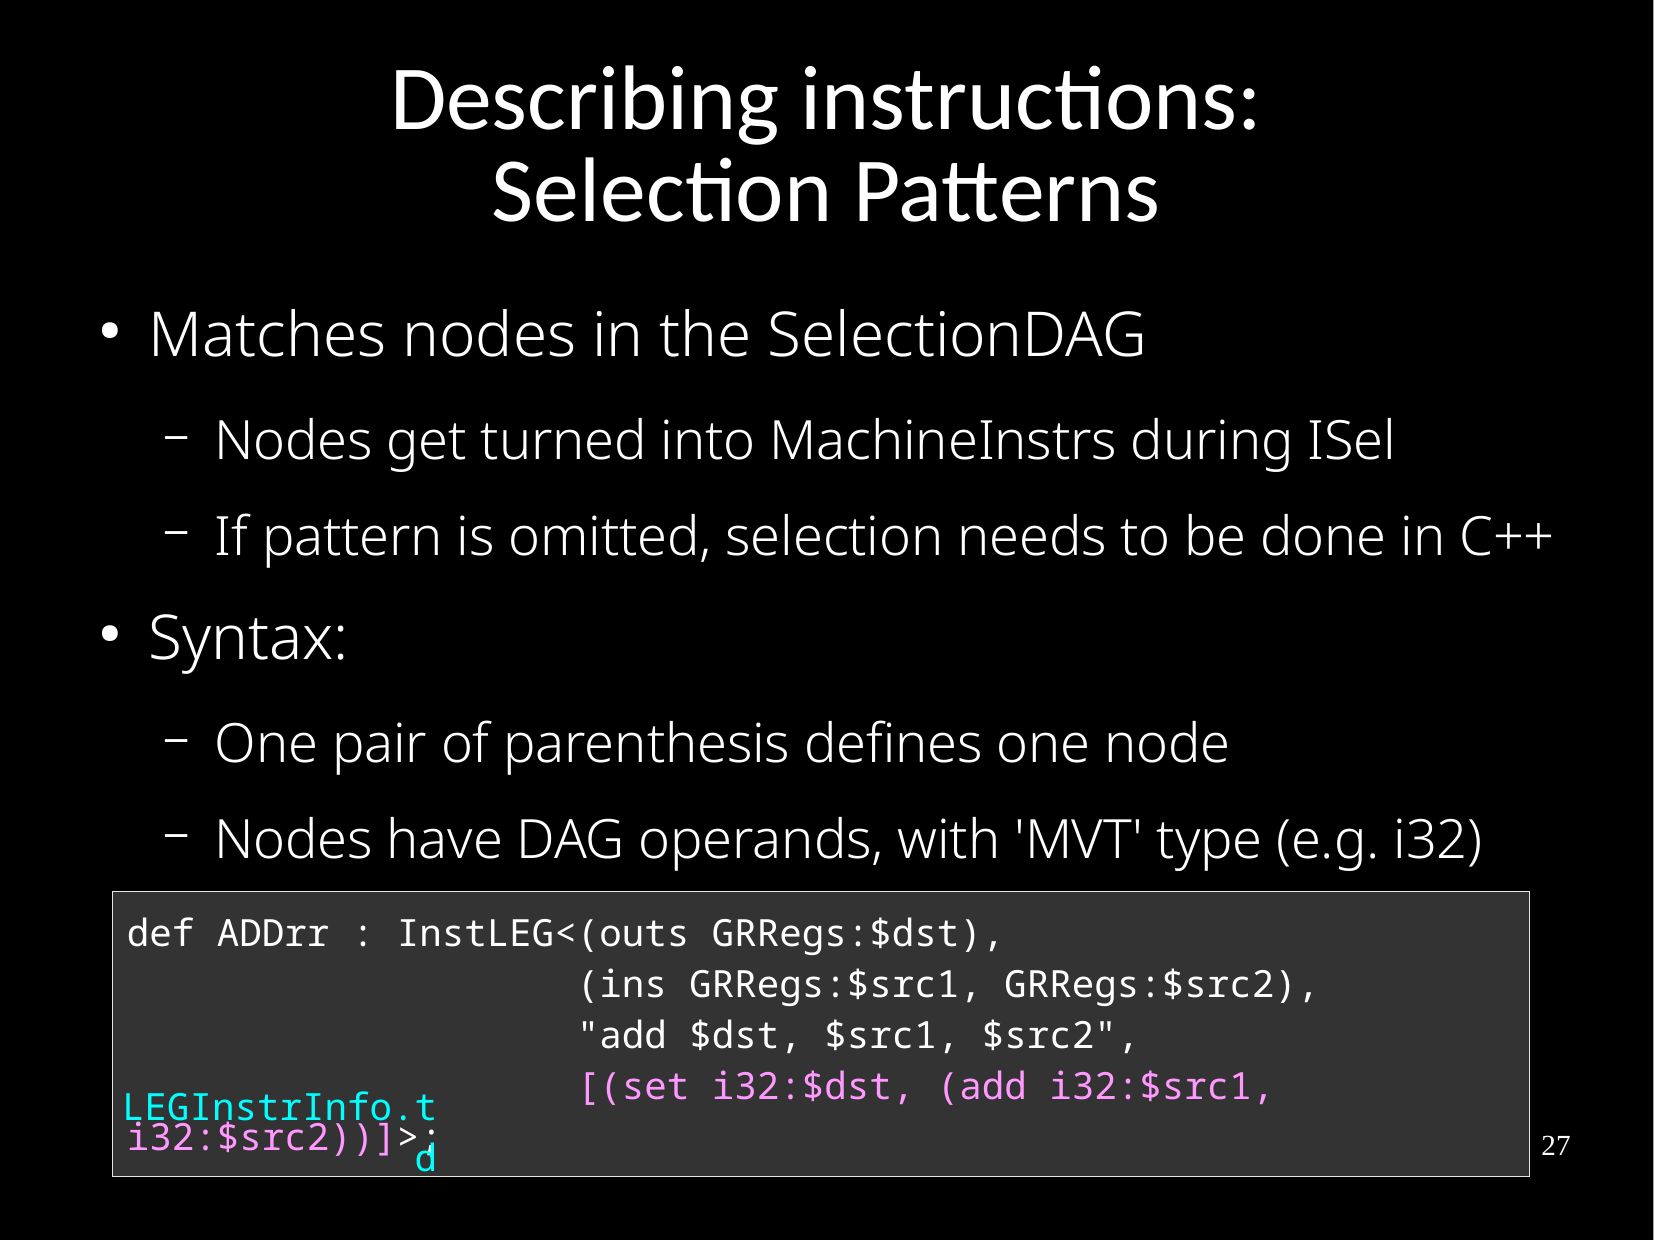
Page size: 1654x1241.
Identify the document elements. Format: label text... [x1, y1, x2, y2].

text_box LEGInstrInfo.td [118, 1080, 449, 1125]
title Describing instructions: Selection Patterns [82, 49, 1571, 257]
text_box def ADDrr : InstLEG<(outs GRRegs:$dst), (ins GRRegs:$src1, GRRegs:$src2), "add $dst, $src1, $src2", [(set i32:$dst, (add i32:$src1, i32:$src2))]>; [112, 891, 1530, 1134]
list Matches nodes in the SelectionDAG Nodes get turned into MachineInstrs during ISel If pattern is omitted, selection needs to be done in C++ Syntax: One pair of parenthesis defines one node Nodes have DAG operands, with 'MVT' type (e.g. i32) Map DAG operands to MI operands [82, 290, 1571, 1010]
